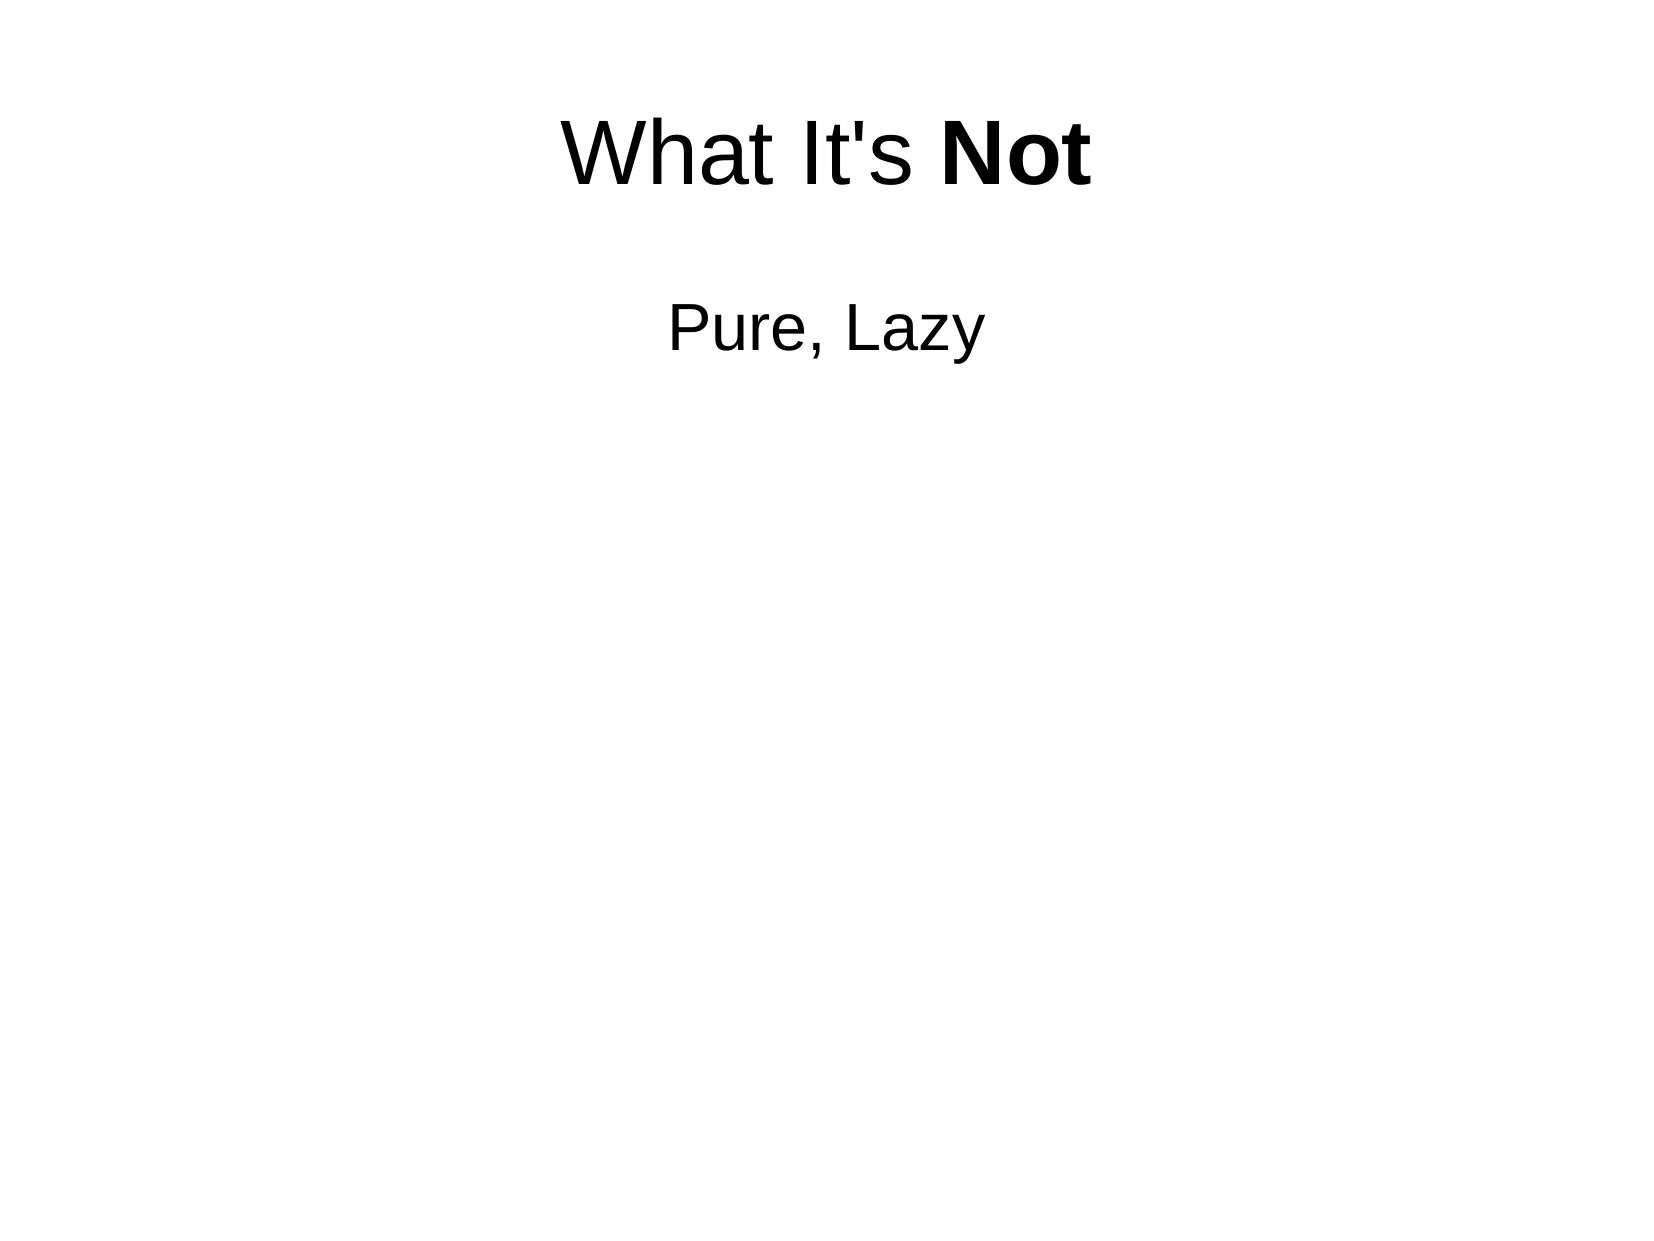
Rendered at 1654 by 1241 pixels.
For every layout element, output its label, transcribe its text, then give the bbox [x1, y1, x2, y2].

title What It's Not [82, 49, 1571, 257]
list Pure, Lazy [82, 290, 1571, 1010]
